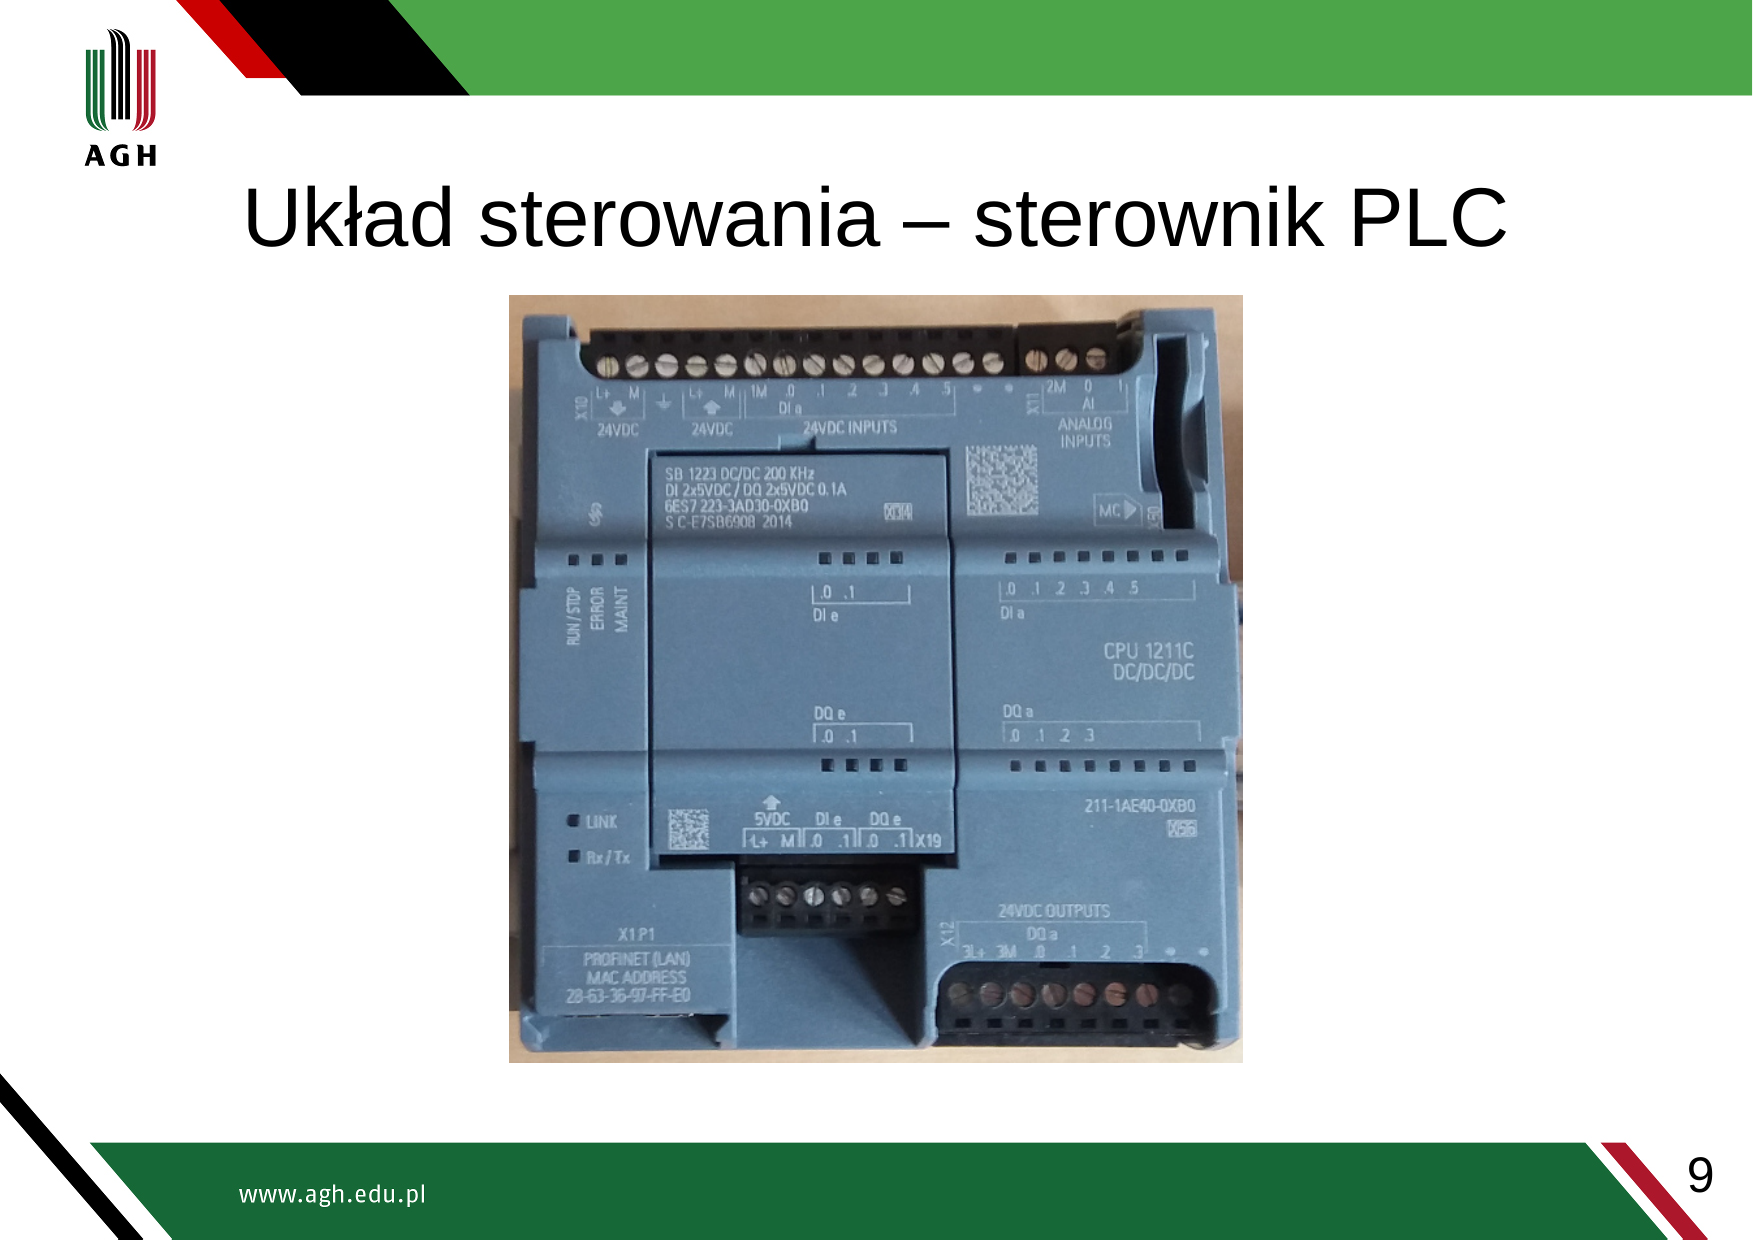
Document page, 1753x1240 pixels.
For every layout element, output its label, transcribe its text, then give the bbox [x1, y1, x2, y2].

title Układ sterowania – sterownik PLC [131, 105, 1622, 323]
picture [0, 0, 1753, 1240]
